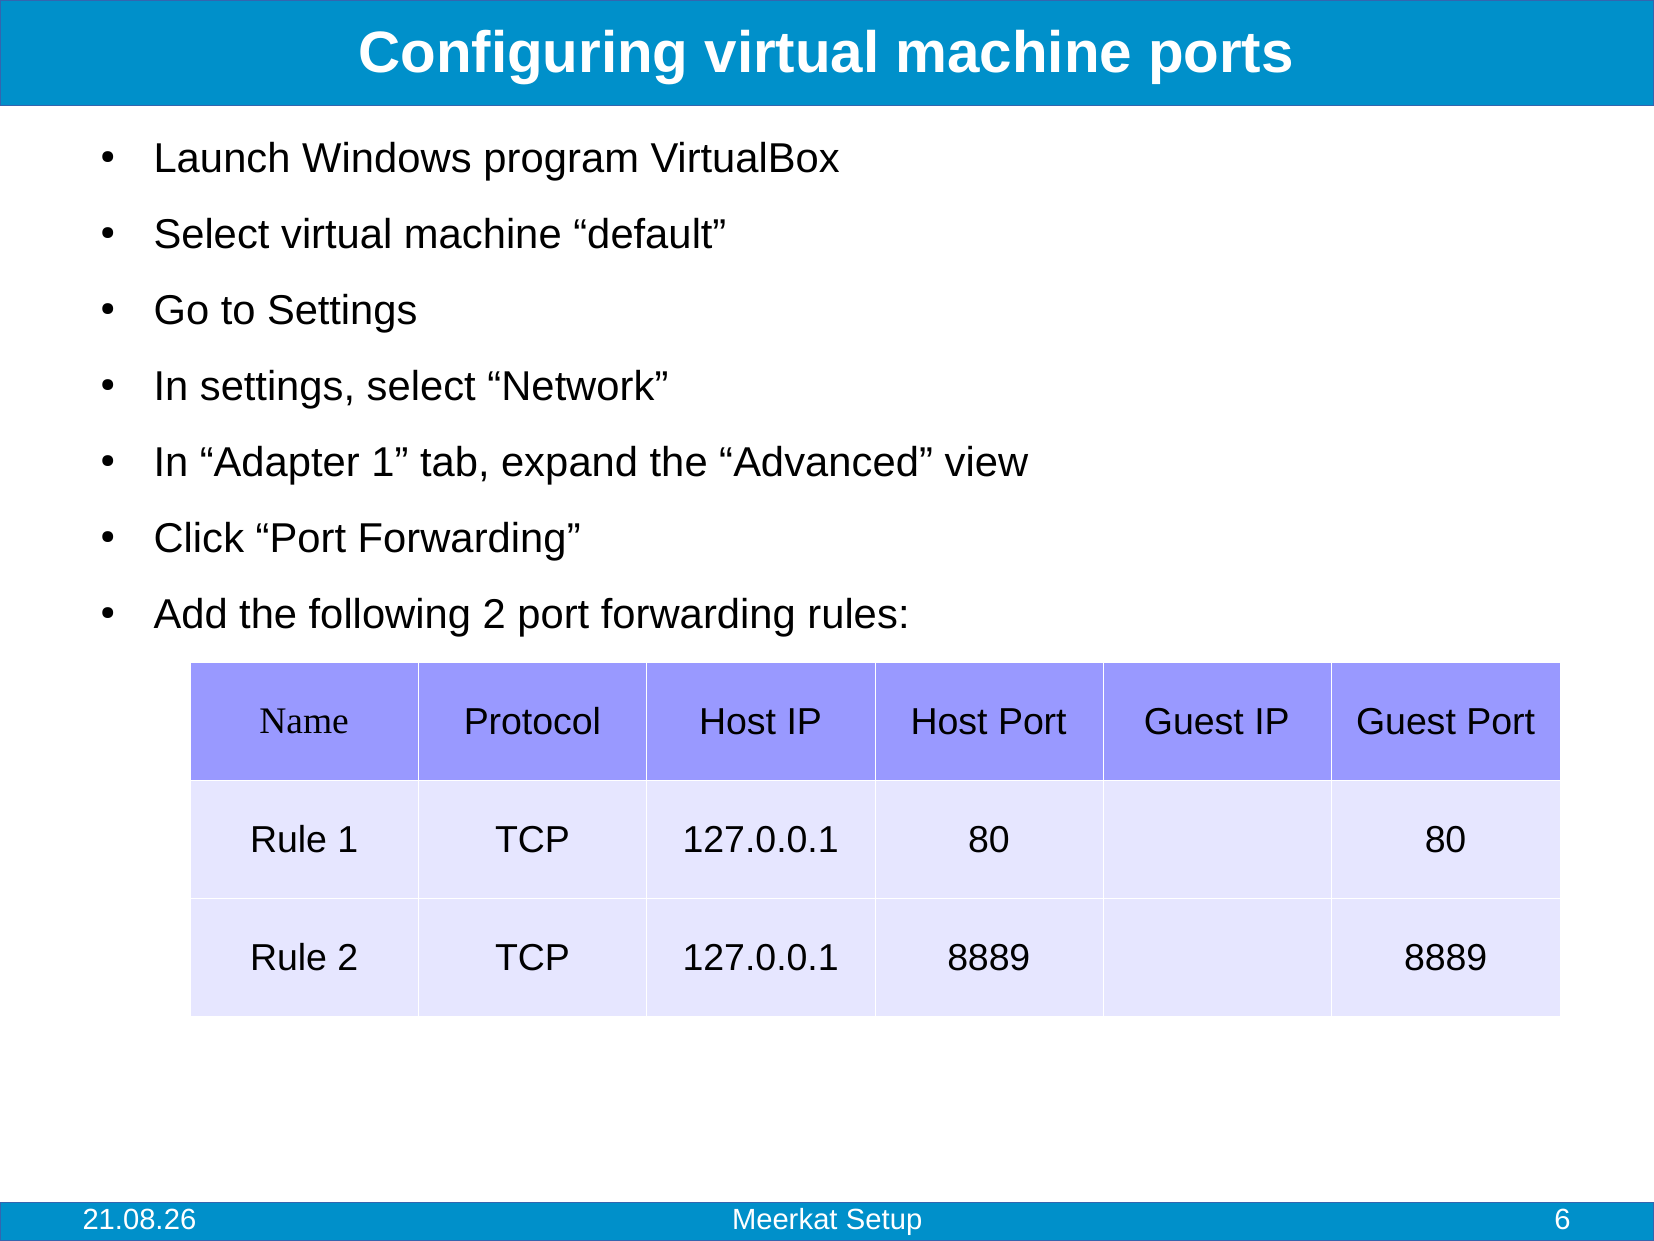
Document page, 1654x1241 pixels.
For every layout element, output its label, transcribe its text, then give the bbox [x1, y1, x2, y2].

table_header Guest Port [1332, 663, 1560, 780]
list Launch Windows program VirtualBox Select virtual machine “default” Go to Settings In settings, select “Network” In “Adapter 1” tab, expand the “Advanced” view Click “Port Forwarding” Add the following 2 port forwarding rules: [82, 135, 1571, 855]
table_header Guest IP [1104, 663, 1331, 780]
table_cell [1104, 781, 1331, 898]
table_cell TCP [419, 899, 646, 1016]
table_header Host Port [876, 663, 1103, 780]
table_header Host IP [647, 663, 875, 780]
table_cell TCP [419, 781, 646, 898]
table_cell 8889 [1332, 899, 1560, 1016]
table_cell 80 [1332, 781, 1560, 898]
table_cell 80 [876, 781, 1103, 898]
table_cell Rule 1 [191, 781, 418, 898]
title Configuring virtual machine ports [0, 0, 1654, 106]
table_header Name [191, 663, 418, 780]
table_cell 8889 [876, 899, 1103, 1016]
table_cell [1104, 899, 1331, 1016]
table_cell 127.0.0.1 [647, 899, 875, 1016]
table_header Protocol [419, 663, 646, 780]
table_cell 127.0.0.1 [647, 781, 875, 898]
table_cell Rule 2 [191, 899, 418, 1016]
